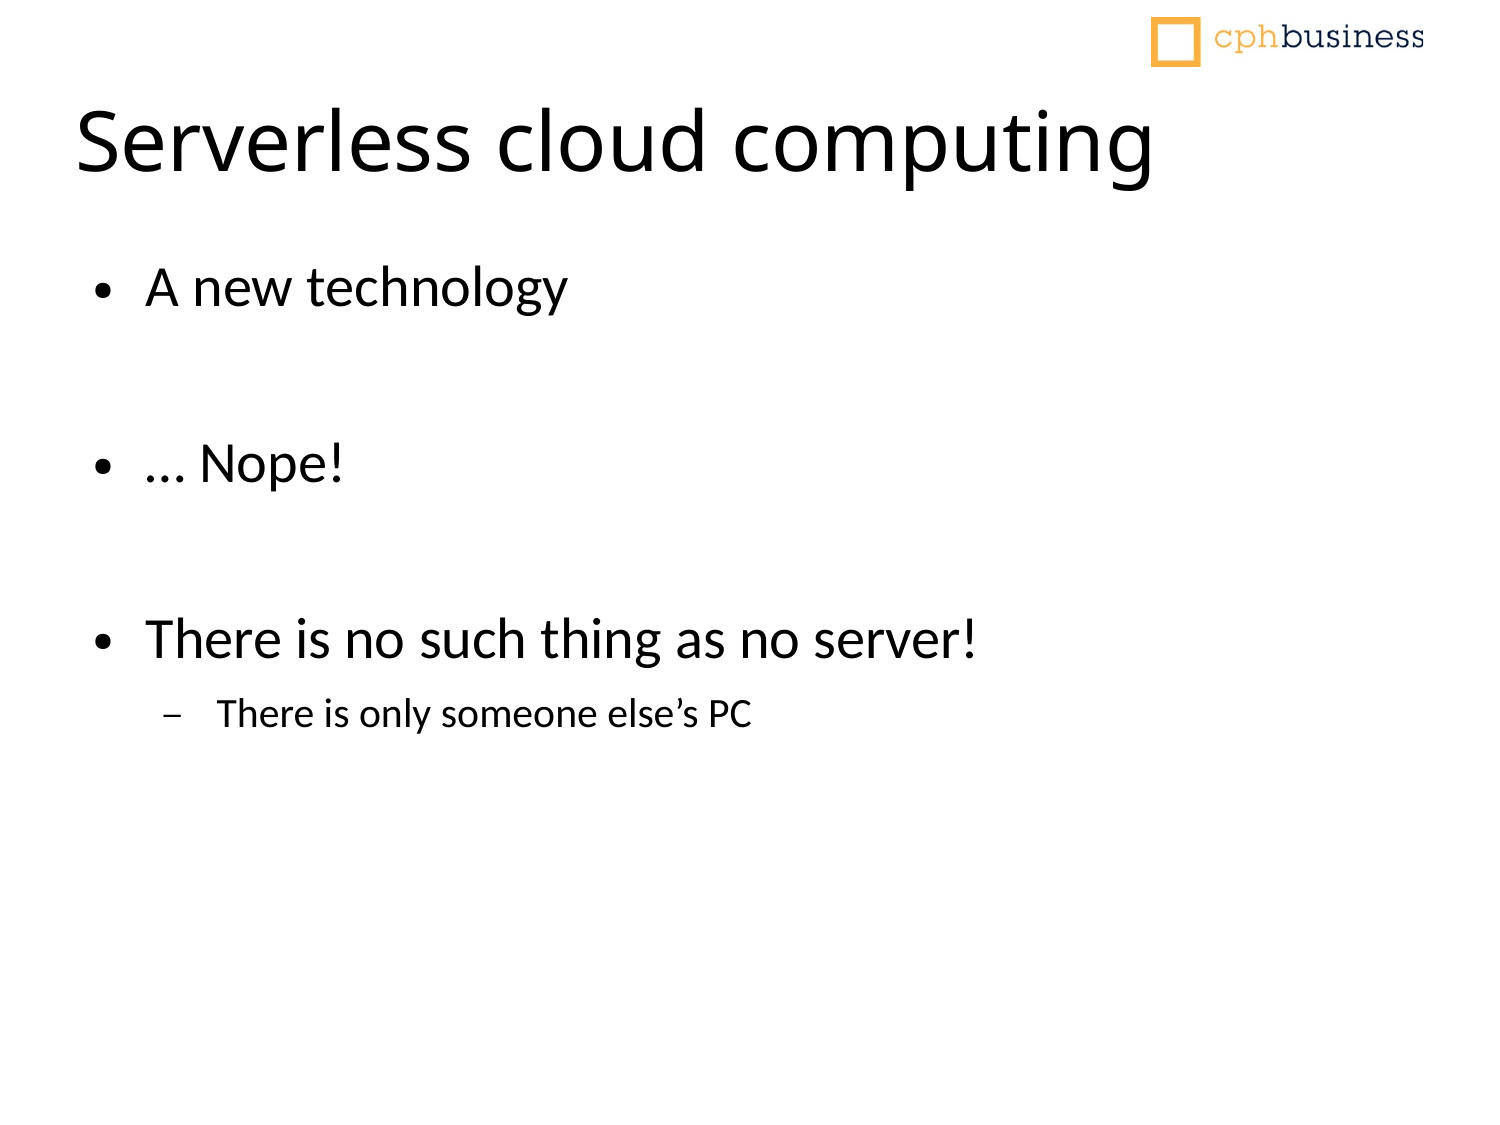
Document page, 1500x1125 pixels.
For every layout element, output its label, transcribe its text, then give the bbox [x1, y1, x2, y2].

list A new technology … Nope! There is no such thing as no server! There is only someone else’s PC [75, 263, 1425, 1016]
picture [1151, 17, 1424, 44]
title Serverless cloud computing [75, 44, 1425, 233]
